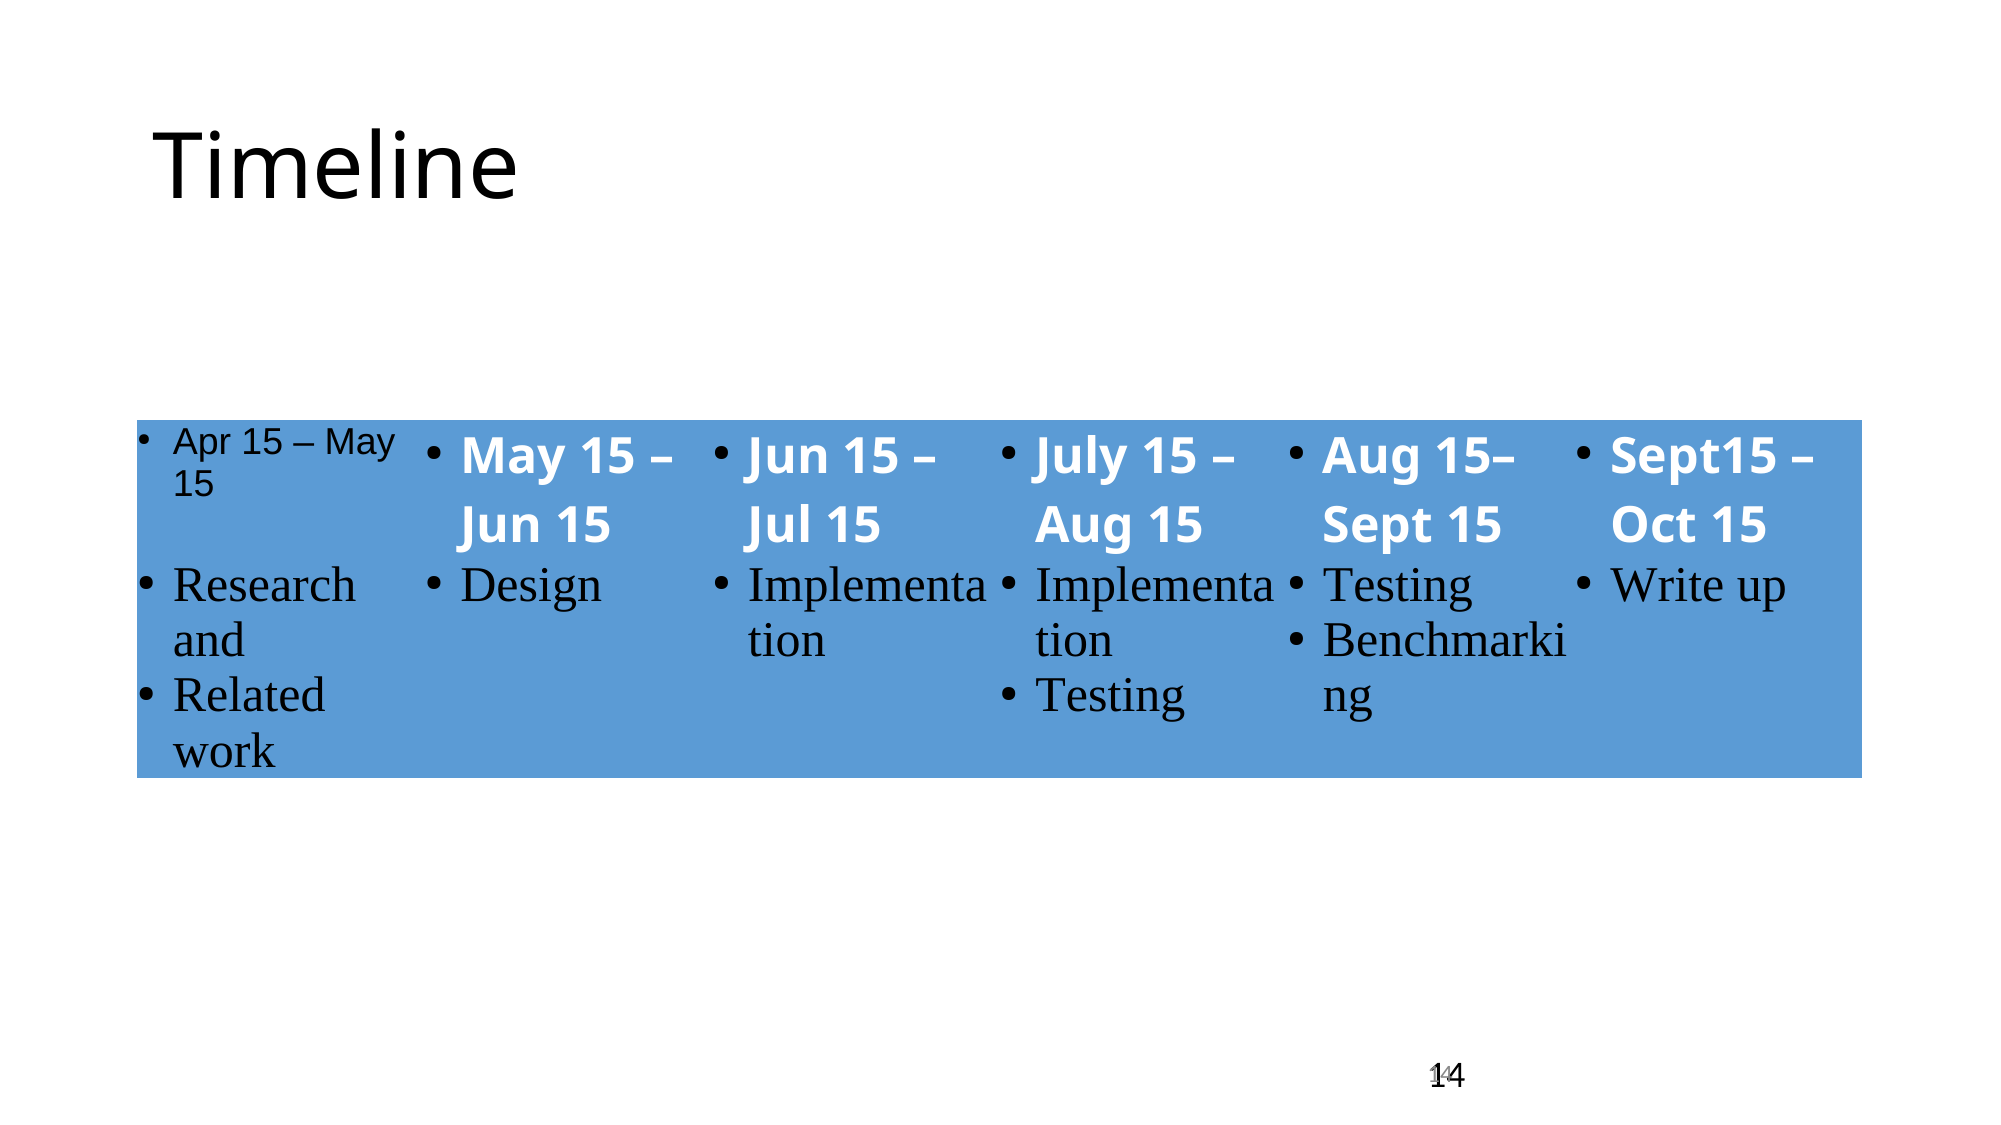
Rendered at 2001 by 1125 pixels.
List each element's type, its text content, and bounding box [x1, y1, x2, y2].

table_cell Design [425, 557, 712, 778]
table_header Aug 15– Sept 15 [1287, 420, 1575, 557]
table_cell Research and Related work [137, 557, 425, 778]
table_cell Implementation [712, 557, 1000, 778]
table_header Jun 15 – Jul 15 [712, 420, 1000, 557]
table_cell Testing Benchmarking [1287, 557, 1575, 778]
table_header Apr 15 – May 15 [137, 420, 425, 557]
table_header Sept15 – Oct 15 [1575, 420, 1862, 557]
table_cell Implementation Testing [1000, 557, 1287, 778]
table_header May 15 – Jun 15 [425, 420, 712, 557]
table_header July 15 – Aug 15 [1000, 420, 1287, 557]
title Timeline [137, 59, 1863, 278]
text_box 12 [1412, 1042, 1863, 1103]
table_cell Write up [1575, 557, 1862, 778]
